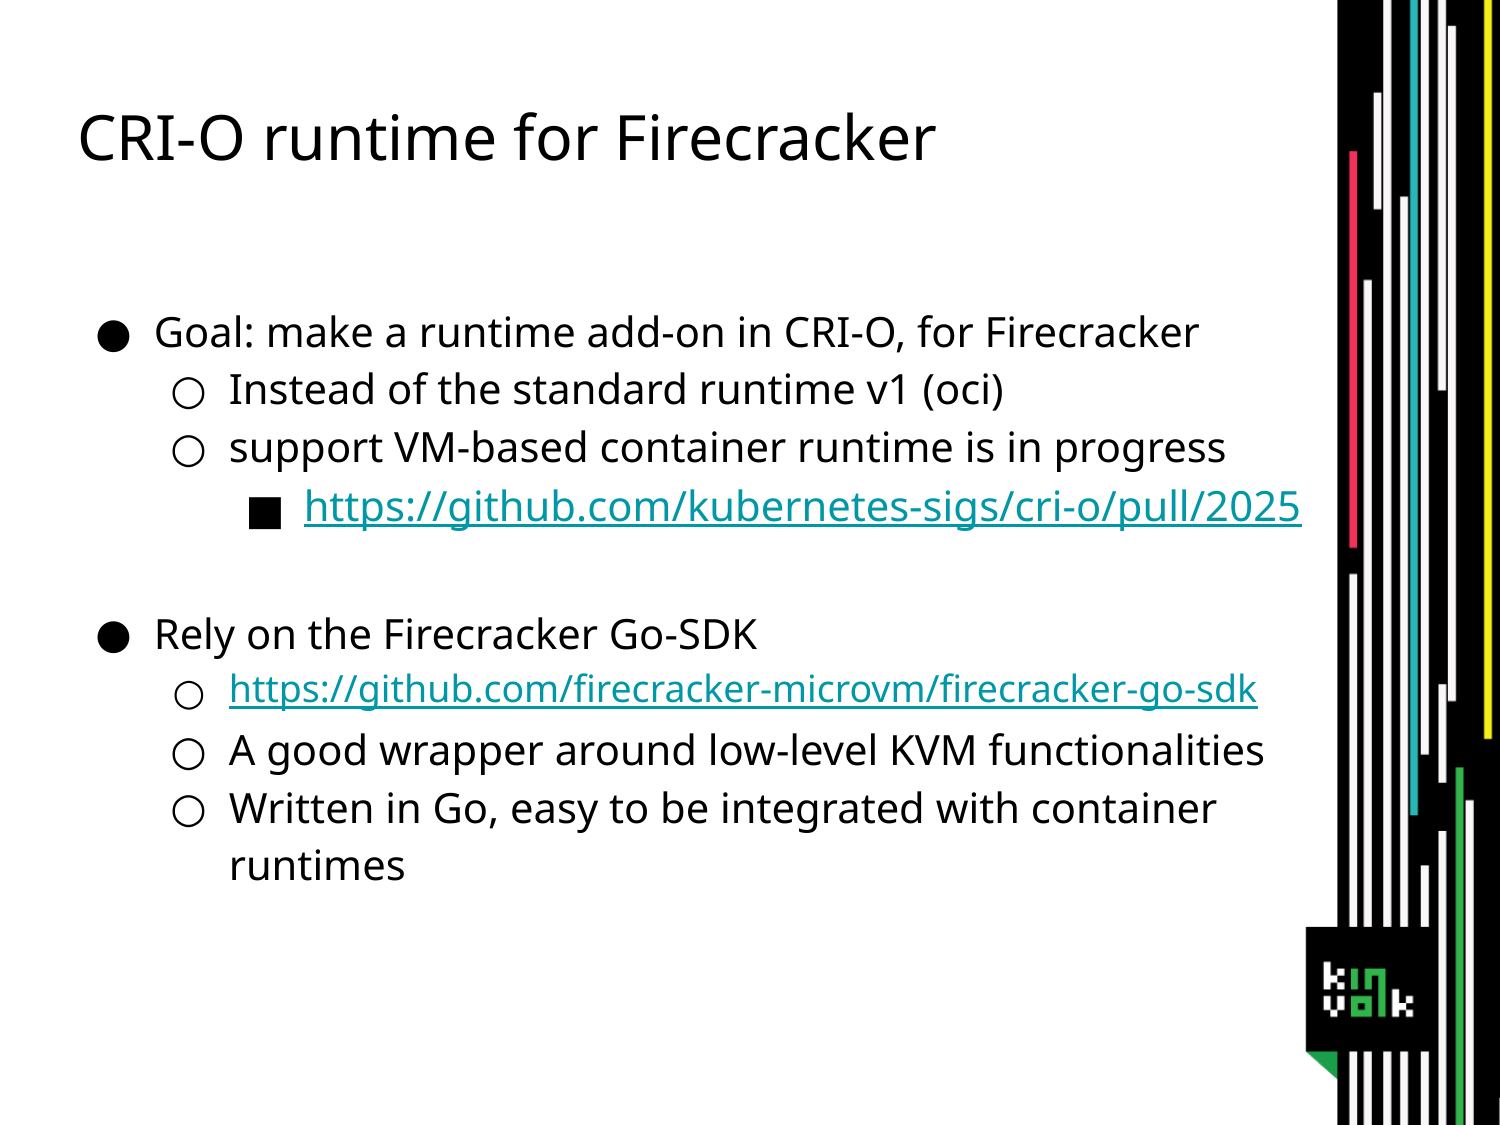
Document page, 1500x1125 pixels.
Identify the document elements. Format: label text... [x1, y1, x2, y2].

title CRI-O runtime for Firecracker [62, 83, 1333, 209]
picture [0, 0, 1500, 1125]
list Goal: make a runtime add-on in CRI-O, for Firecracker Instead of the standard runtime v1 (oci) support VM-based container runtime is in progress https://github.com/kubernetes-sigs/cri-o/pull/2025 Rely on the Firecracker Go-SDK https://github.com/firecracker-microvm/firecracker-go-sdk A good wrapper around low-level KVM functionalities Written in Go, easy to be integrated with container runtimes [63, 283, 1335, 1031]
